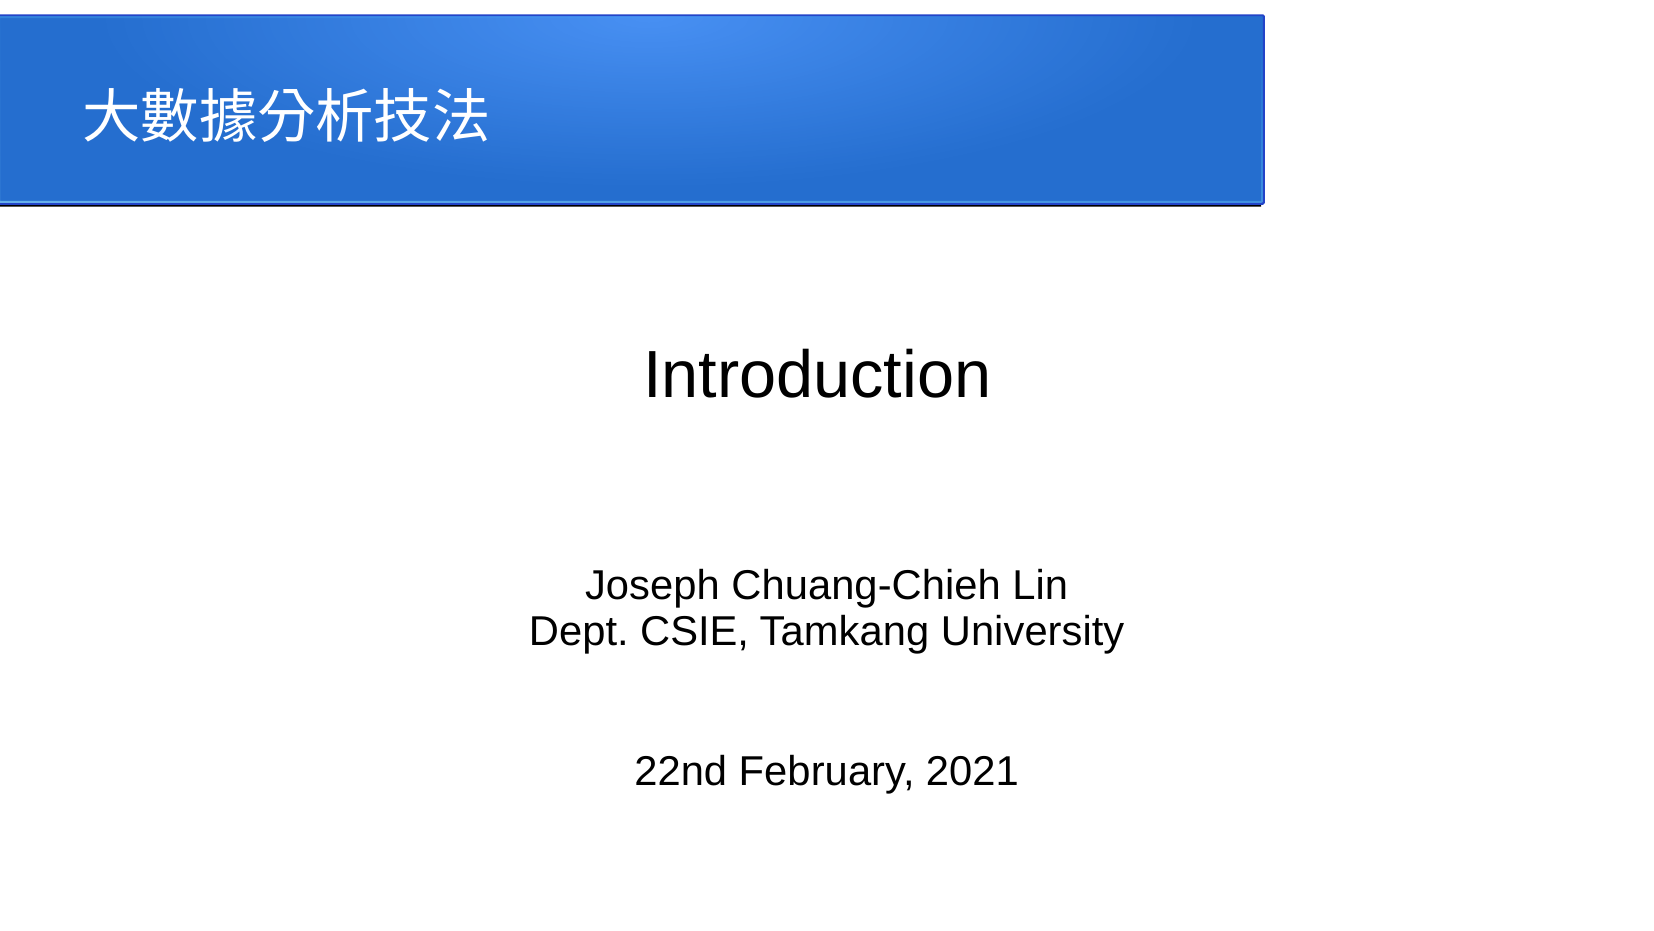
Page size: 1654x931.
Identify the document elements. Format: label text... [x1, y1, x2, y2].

subtitle Introduction Joseph Chuang-Chieh Lin Dept. CSIE, Tamkang University 22nd February, 2021 [82, 217, 1571, 839]
title 大數據分析技法 [82, 35, 1235, 189]
